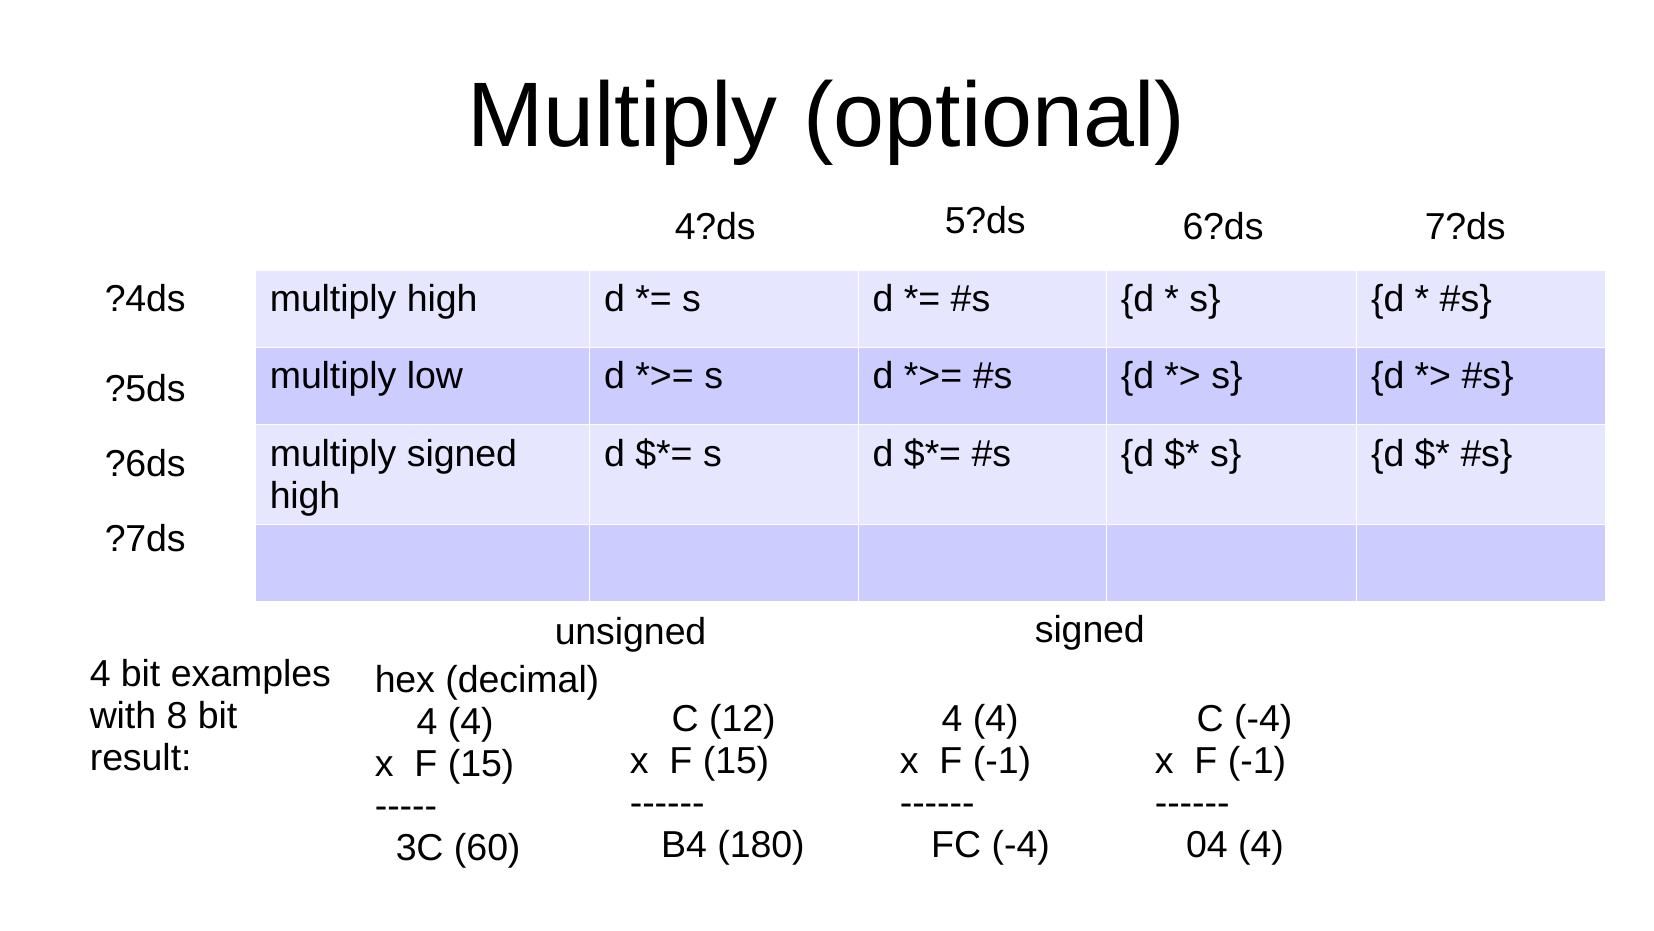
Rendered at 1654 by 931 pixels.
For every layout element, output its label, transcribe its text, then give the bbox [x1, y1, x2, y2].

table_cell d $*= s [590, 425, 858, 524]
table_header {d * #s} [1357, 271, 1605, 347]
text_box 4 (4) x F (-1) ------ FC (-4) [885, 690, 1081, 886]
text_box C (-4) x F (-1) ------ 04 (4) [1140, 690, 1321, 873]
table_cell d *>= s [590, 348, 858, 424]
text_box 4 bit examples with 8 bit result: [75, 645, 361, 786]
text_box ?5ds [90, 360, 211, 417]
table_cell [1357, 525, 1605, 601]
text_box 6?ds [1167, 198, 1288, 256]
table_cell {d *> s} [1107, 348, 1356, 424]
text_box C (12) x F (15) ------ B4 (180) [615, 690, 826, 915]
table_cell {d *> #s} [1357, 348, 1605, 424]
table_cell d *>= #s [859, 348, 1106, 424]
table_header d *= #s [859, 271, 1106, 347]
table_cell multiply signed high [256, 425, 589, 524]
text_box ?7ds [90, 510, 226, 567]
text_box 7?ds [1410, 198, 1546, 256]
text_box ?4ds [90, 270, 241, 327]
table_cell [256, 525, 589, 601]
table_cell [1107, 525, 1356, 601]
table_cell [590, 525, 858, 601]
text_box hex (decimal) 4 (4) x F (15) ----- 3C (60) [360, 651, 631, 901]
table_header d *= s [590, 271, 858, 347]
table_cell {d $* #s} [1357, 425, 1605, 524]
title Multiply (optional) [82, 37, 1571, 193]
text_box unsigned [540, 603, 736, 661]
table_header {d * s} [1107, 271, 1356, 347]
text_box 4?ds [660, 198, 781, 256]
table_header multiply high [256, 271, 589, 347]
text_box signed [1020, 600, 1261, 658]
table_cell multiply low [256, 348, 589, 424]
table_cell {d $* s} [1107, 425, 1356, 524]
text_box ?6ds [90, 435, 211, 496]
table_cell [859, 525, 1106, 601]
text_box 5?ds [930, 192, 1051, 256]
table_cell d $*= #s [859, 425, 1106, 524]
